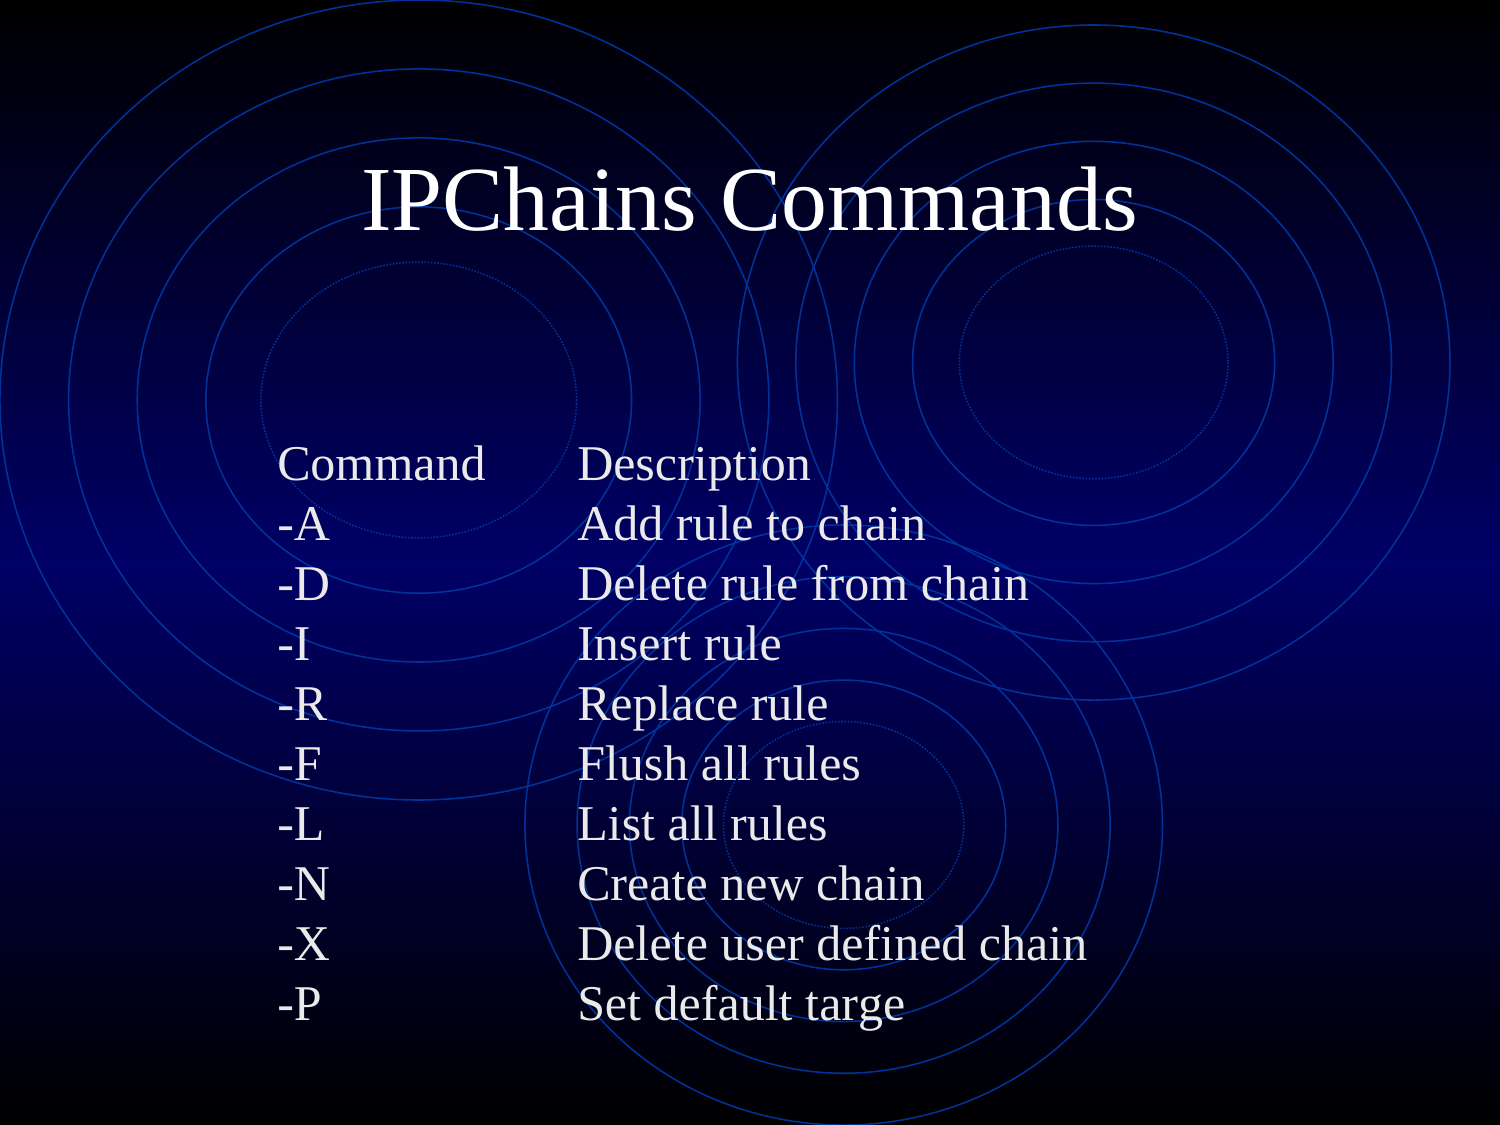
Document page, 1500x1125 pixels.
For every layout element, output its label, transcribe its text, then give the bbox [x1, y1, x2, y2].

text_box Command Description -A Add rule to chain -D Delete rule from chain -I Insert rule -R Replace rule -F Flush all rules -L List all rules -N Create new chain -X Delete user defined chain -P Set default targe [112, 362, 1413, 1125]
title IPChains Commands [112, 99, 1388, 288]
